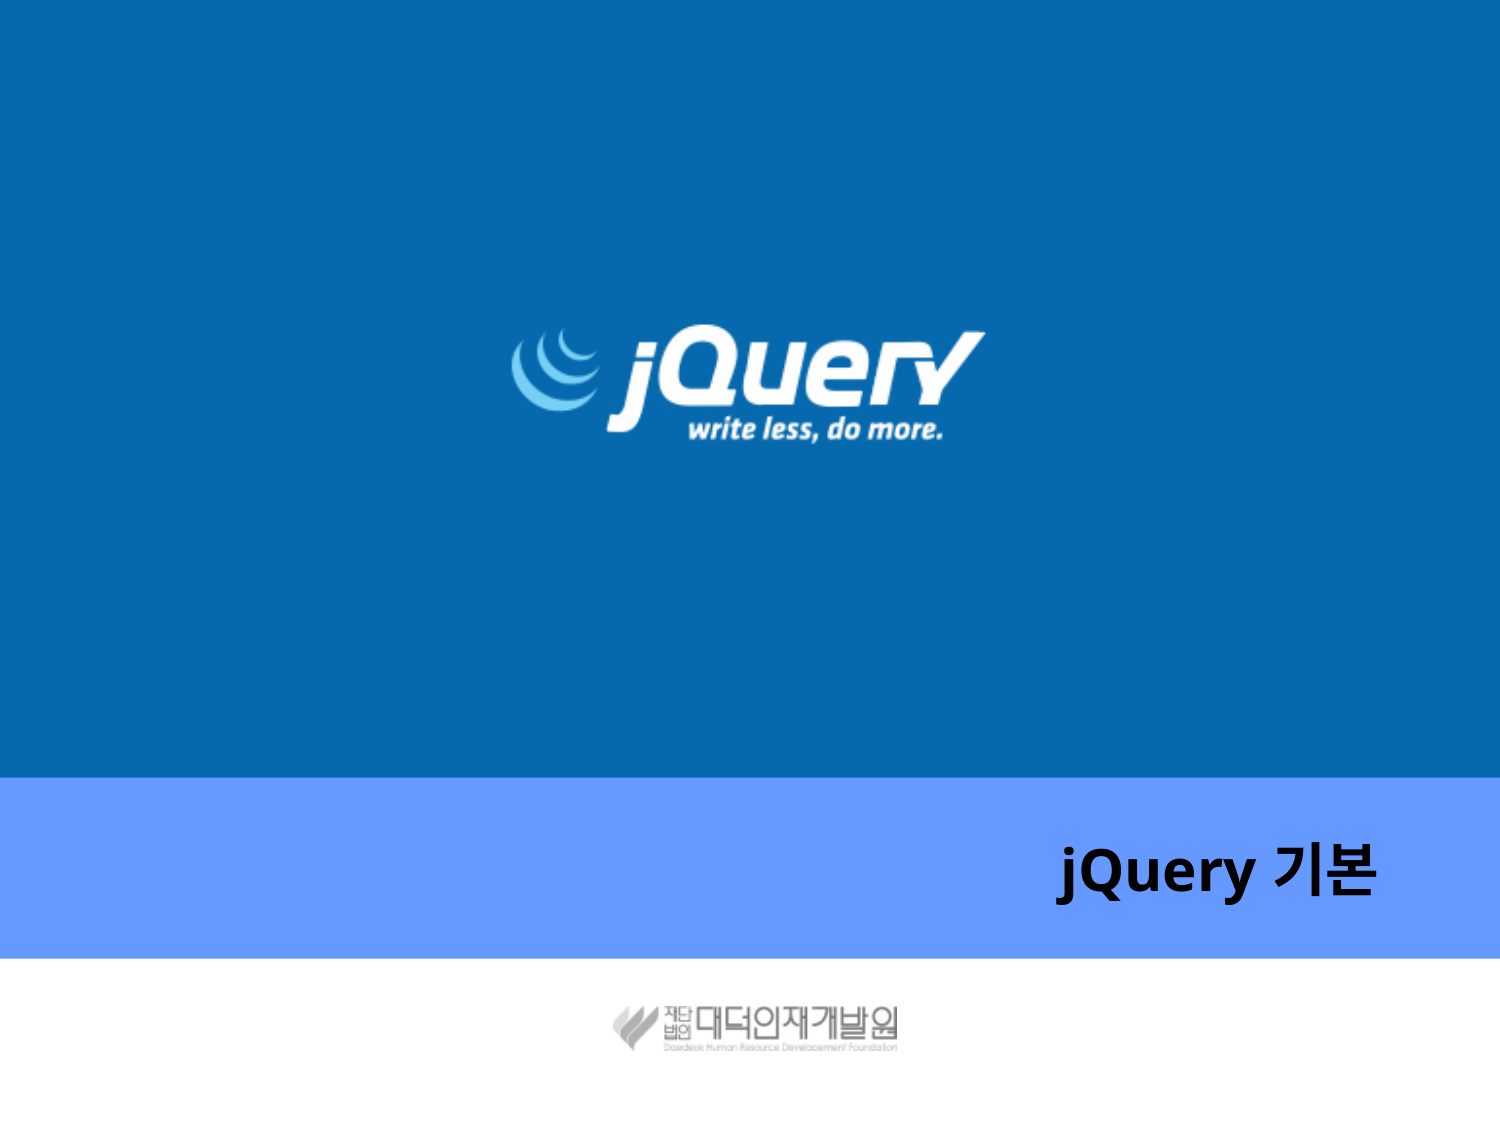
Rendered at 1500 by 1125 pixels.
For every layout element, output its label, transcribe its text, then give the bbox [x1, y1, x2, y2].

picture [613, 1006, 897, 1051]
picture [0, 0, 1500, 777]
text_box jQuery 기본 [910, 825, 1394, 911]
